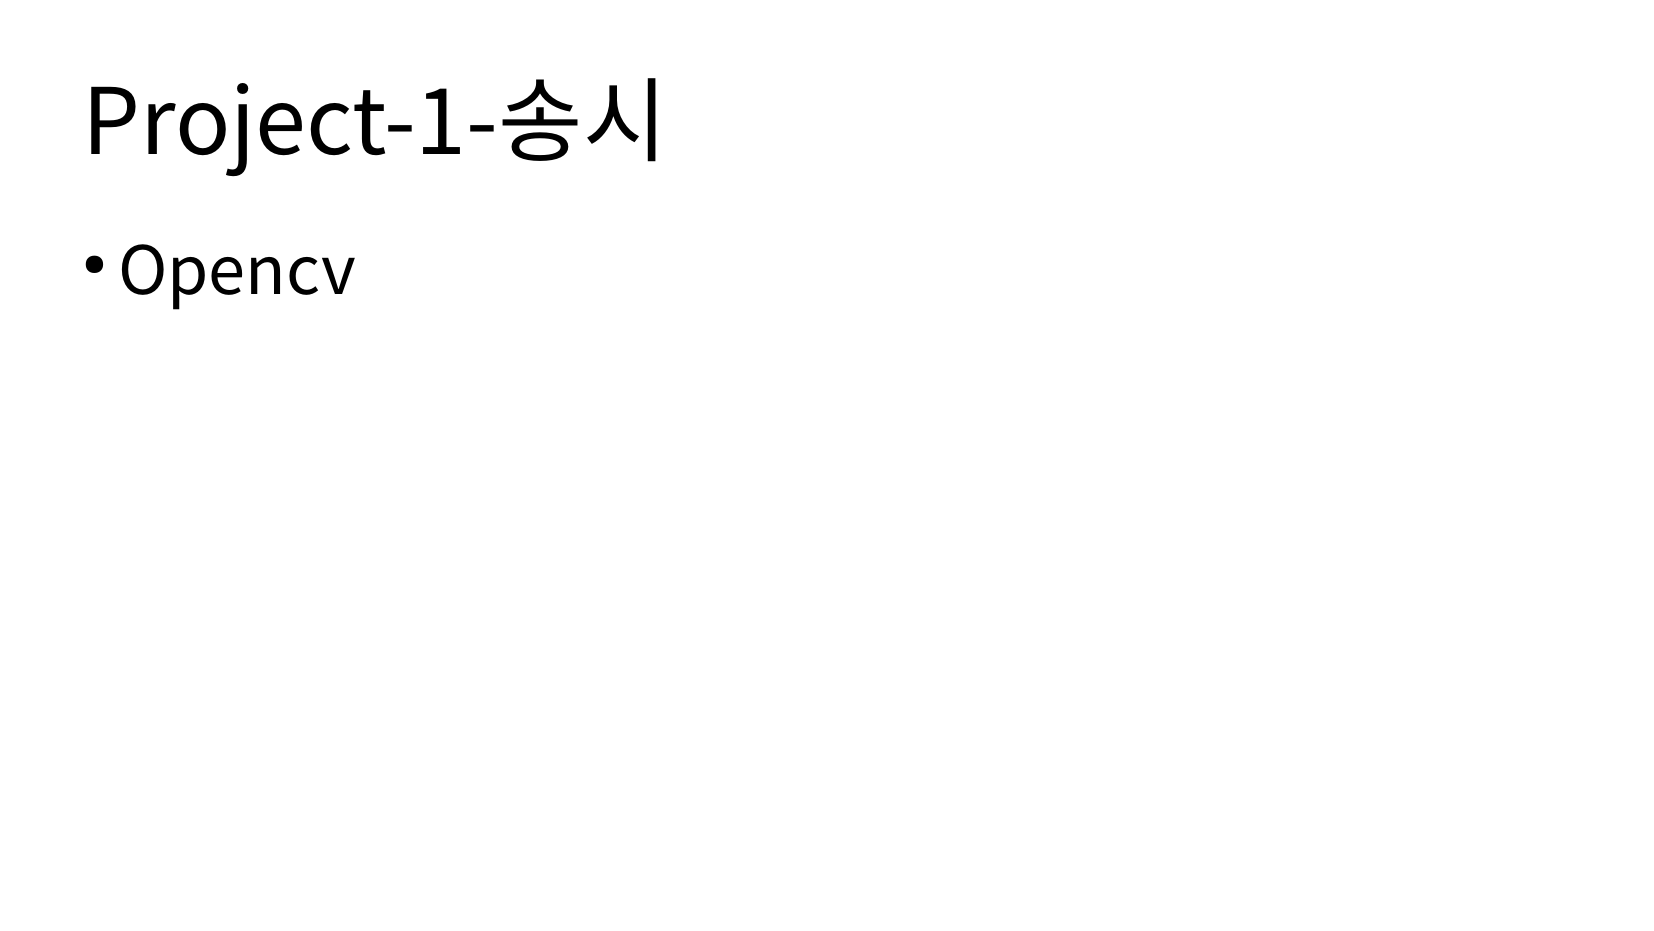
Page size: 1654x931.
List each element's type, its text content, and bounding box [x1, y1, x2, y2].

title Project-1-송시 [82, 37, 1571, 193]
subtitle Opencv [82, 217, 1571, 758]
